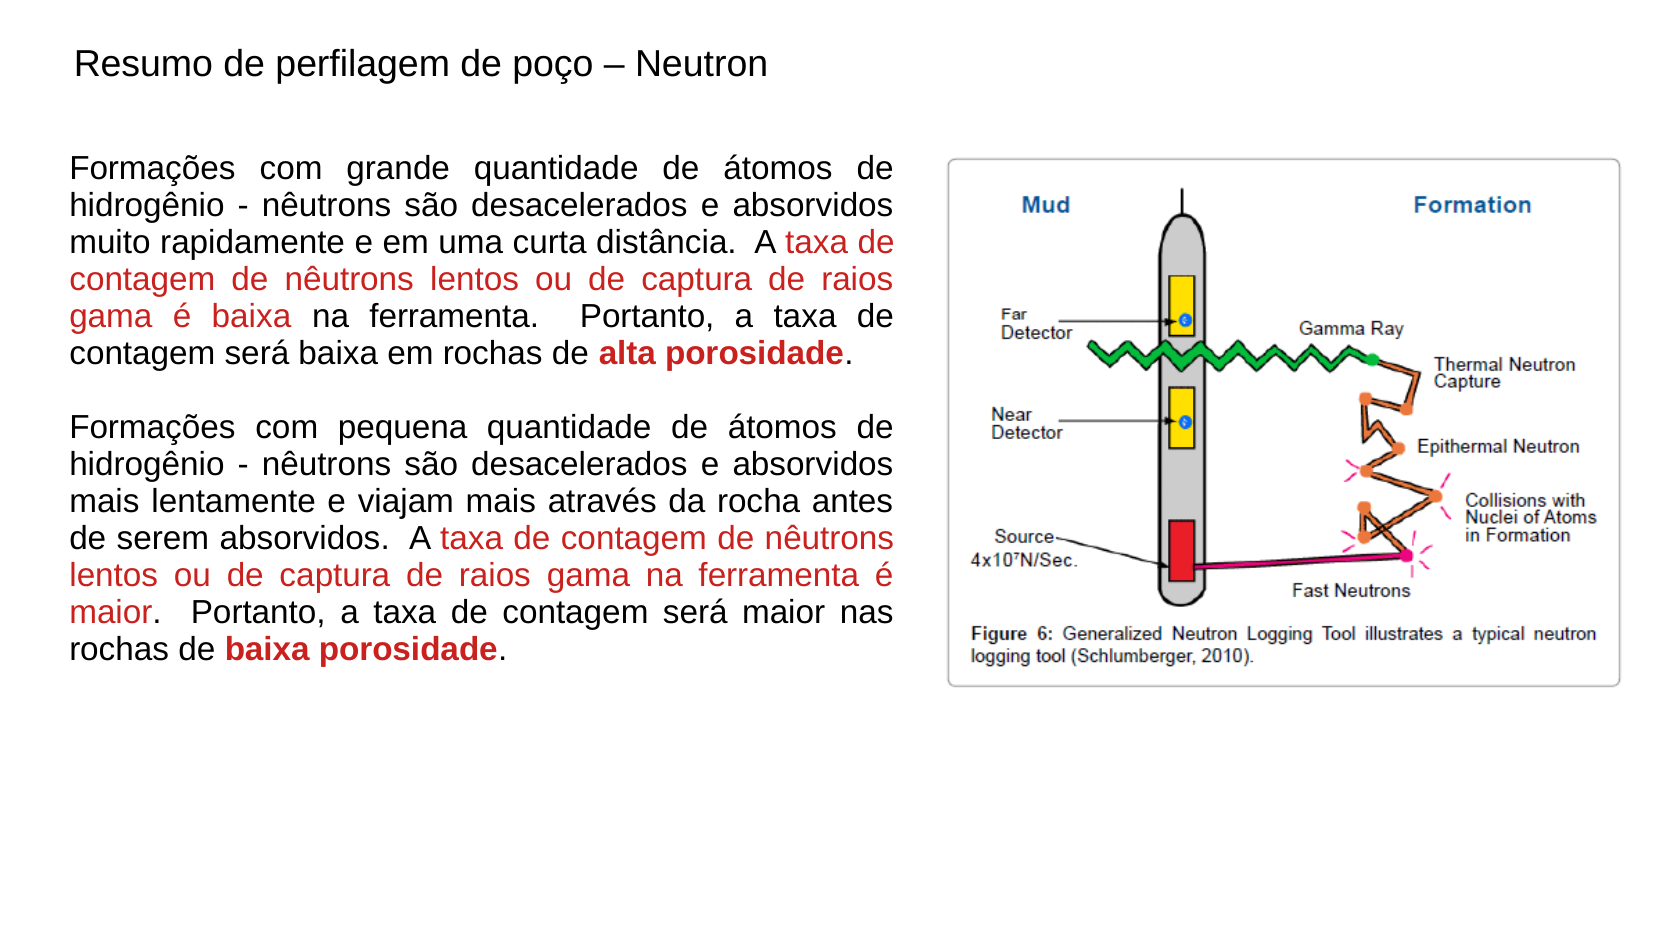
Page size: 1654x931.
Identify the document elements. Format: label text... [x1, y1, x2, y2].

text_box Resumo de perfilagem de poço – Neutron [59, 35, 1123, 93]
text_box Formações com grande quantidade de átomos de hidrogênio - nêutrons são desacelerados e absorvidos muito rapidamente e em uma curta distância. A taxa de contagem de nêutrons lentos ou de captura de raios gama é baixa na ferramenta. Portanto, a taxa de contagem será baixa em rochas de alta porosidade. Formações com pequena quantidade de átomos de hidrogênio - nêutrons são desacelerados e absorvidos mais lentamente e viajam mais através da rocha antes de serem absorvidos. A taxa de contagem de nêutrons lentos ou de captura de raios gama na ferramenta é maior. Portanto, a taxa de contagem será maior nas rochas de baixa porosidade. [54, 141, 910, 931]
picture [937, 145, 1630, 697]
